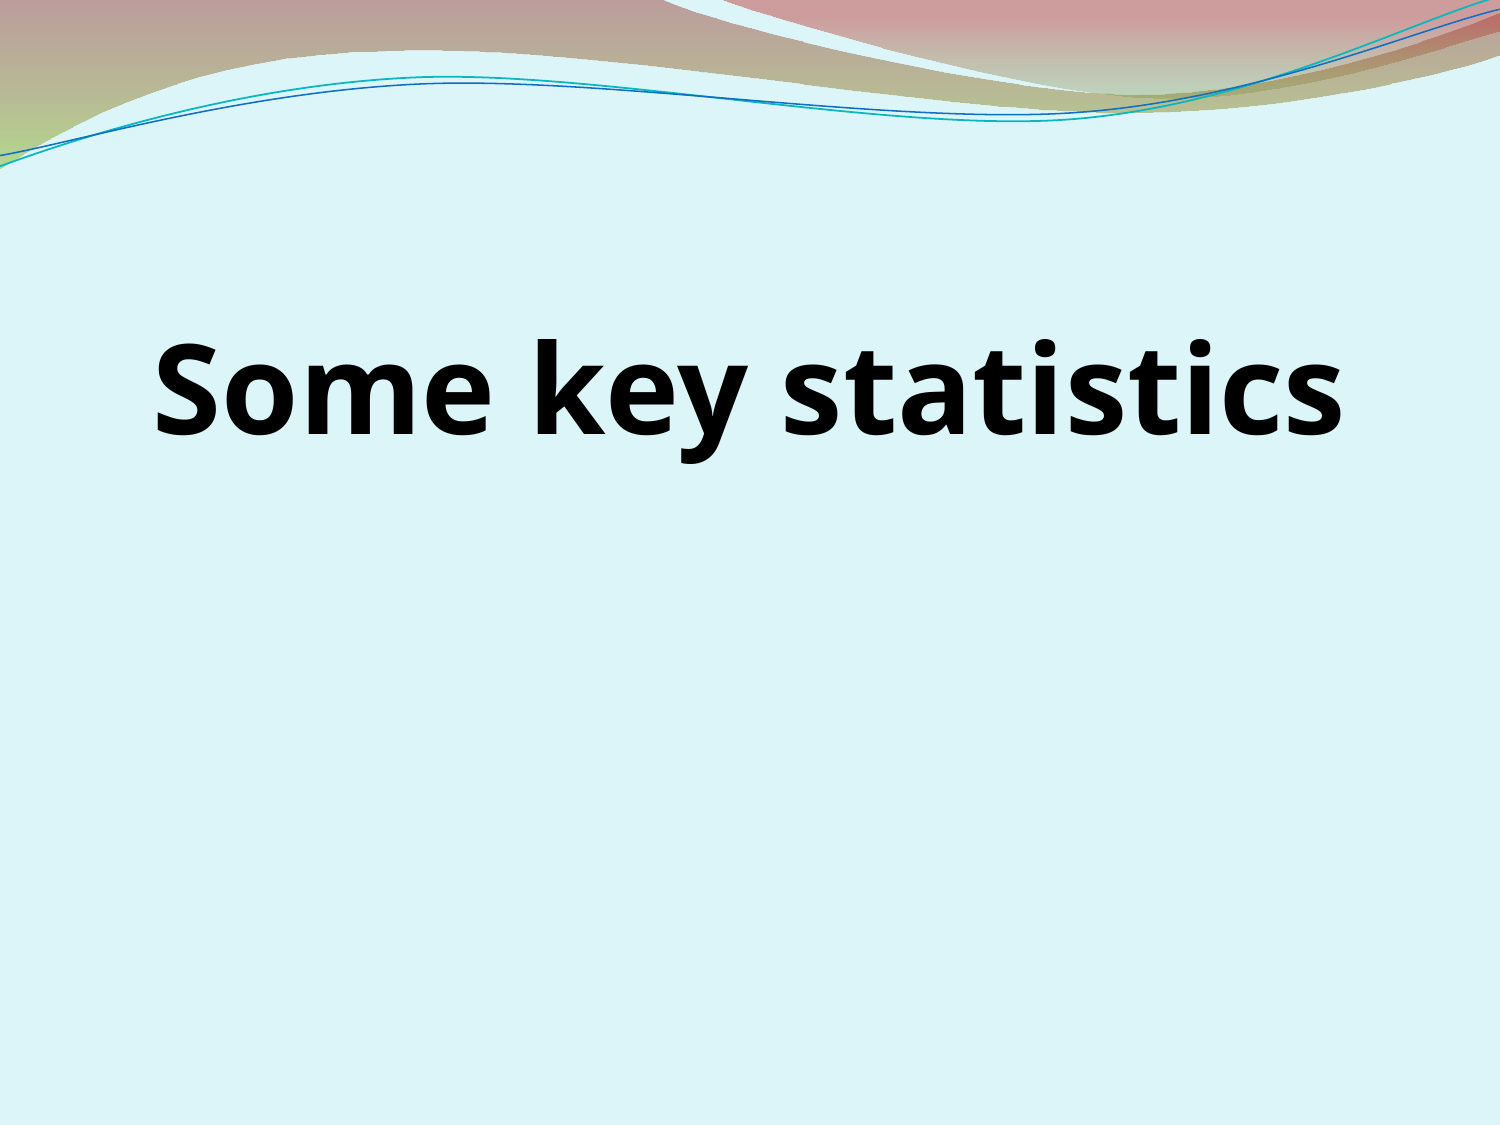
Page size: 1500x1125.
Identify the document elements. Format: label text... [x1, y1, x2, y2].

text_box Some key statistics [49, 212, 1450, 728]
